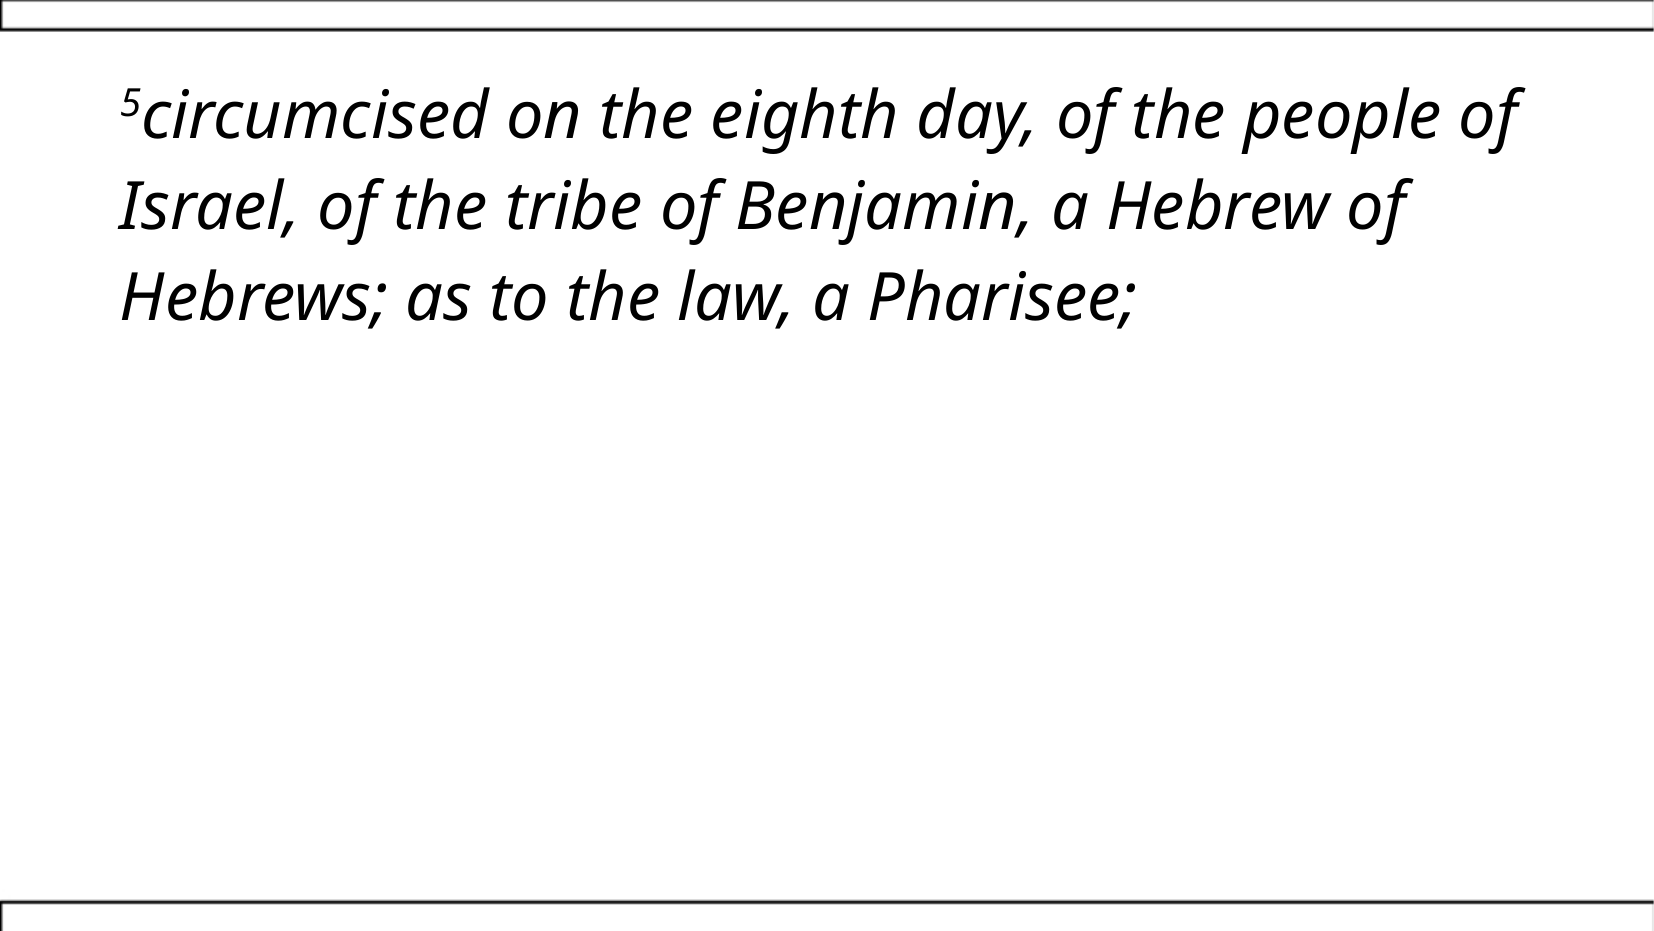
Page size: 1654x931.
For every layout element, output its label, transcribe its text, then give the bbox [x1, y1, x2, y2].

picture [0, 0, 1654, 931]
text_box 5circumcised on the eighth day, of the people of Israel, of the tribe of Benjamin, a Hebrew of Hebrews; as to the law, a Pharisee; [105, 60, 1561, 346]
